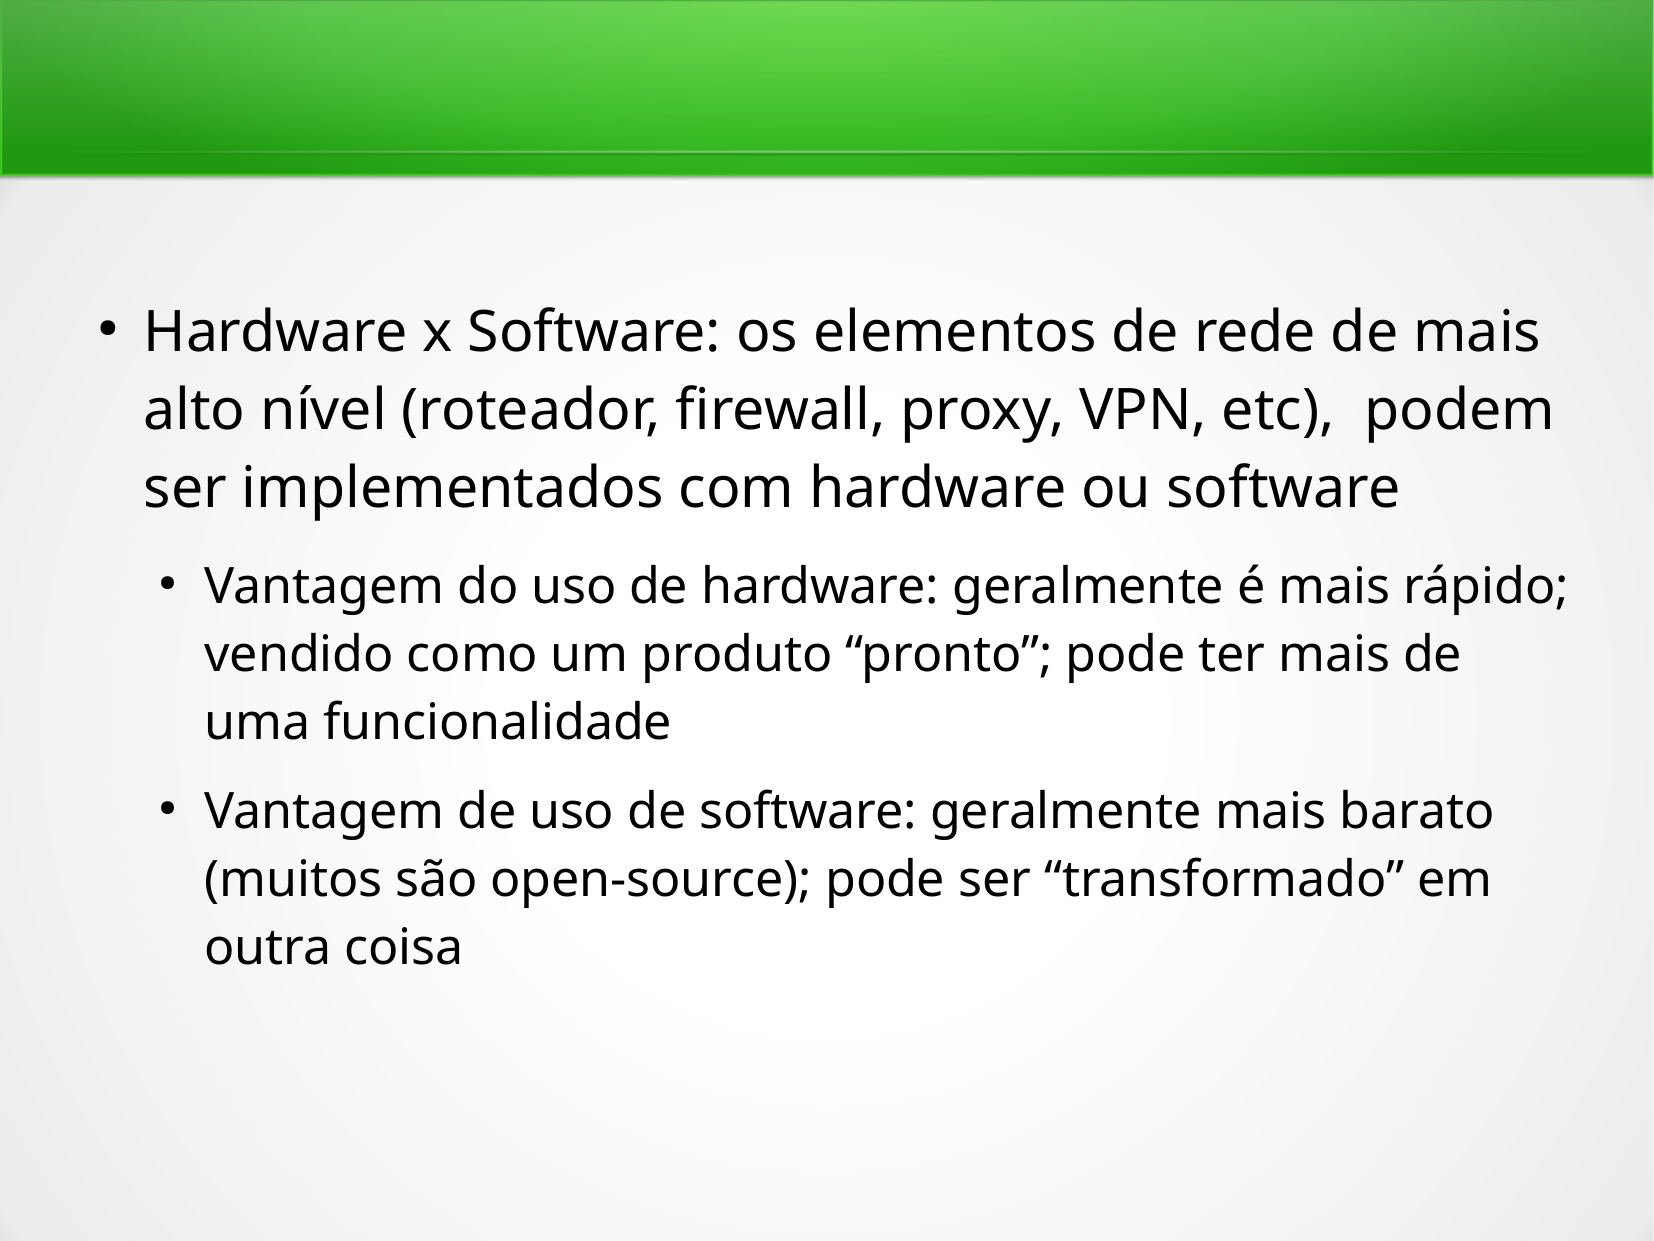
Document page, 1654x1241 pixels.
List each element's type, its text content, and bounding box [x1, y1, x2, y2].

picture [0, 0, 1654, 1241]
list Hardware x Software: os elementos de rede de mais alto nível (roteador, firewall, proxy, VPN, etc), podem ser implementados com hardware ou software Vantagem do uso de hardware: geralmente é mais rápido; vendido como um produto “pronto”; pode ter mais de uma funcionalidade Vantagem de uso de software: geralmente mais barato (muitos são open-source); pode ser “transformado” em outra coisa [82, 290, 1571, 1010]
